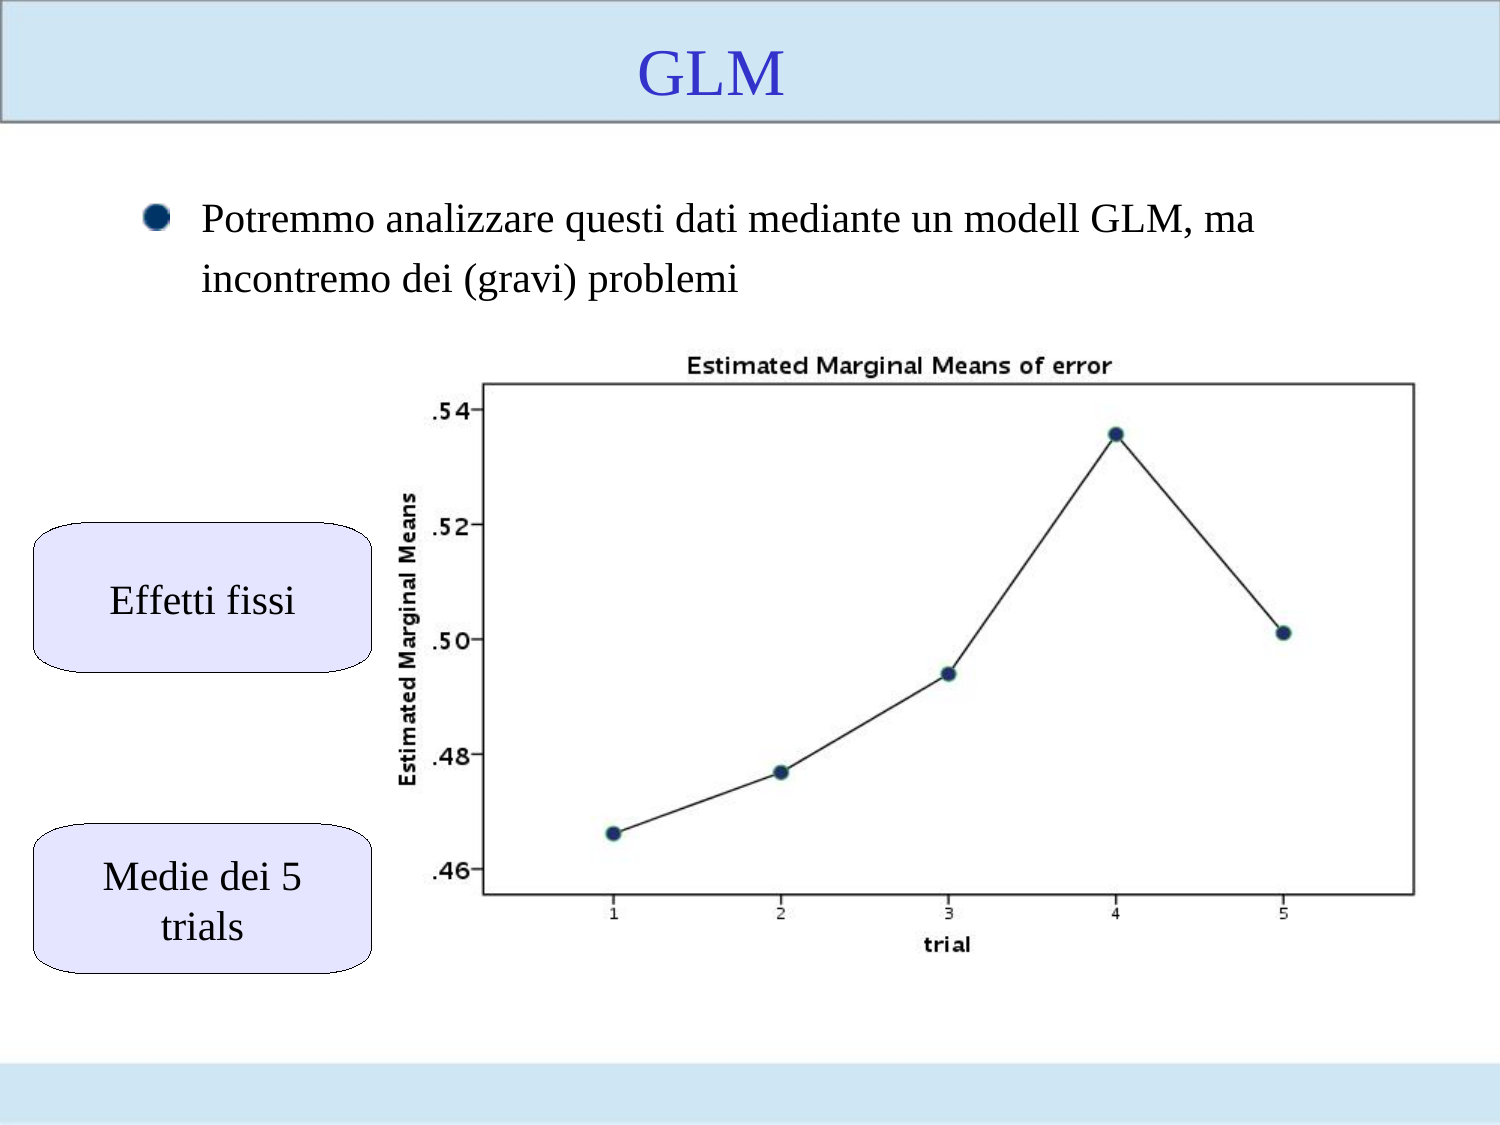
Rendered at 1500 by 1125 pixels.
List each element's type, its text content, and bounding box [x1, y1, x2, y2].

text_box Medie dei 5 trials [33, 823, 372, 974]
title GLM [230, 19, 1193, 120]
text_box Effetti fissi [33, 522, 372, 673]
picture [0, 0, 1500, 1125]
text_box Potremmo analizzare questi dati mediante un modell GLM, ma incontremo dei (gravi) problemi [125, 173, 1301, 309]
